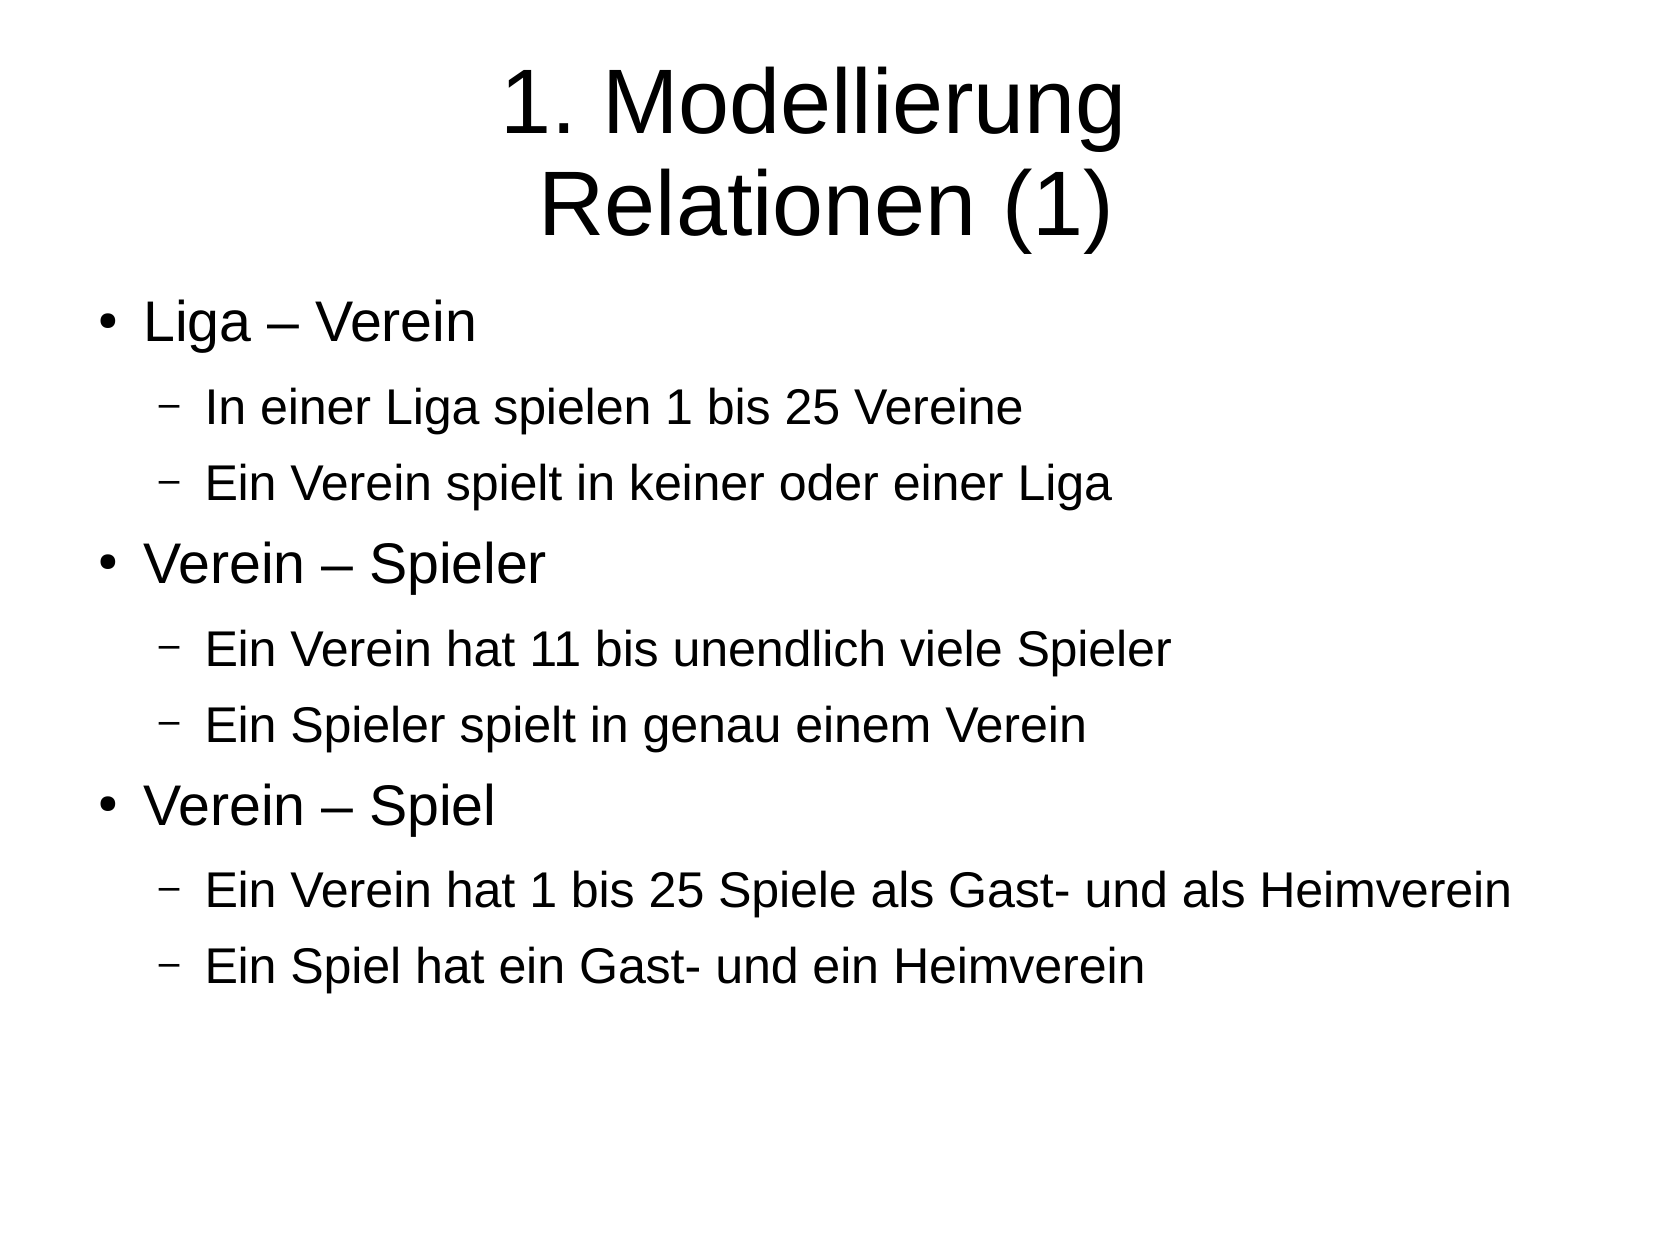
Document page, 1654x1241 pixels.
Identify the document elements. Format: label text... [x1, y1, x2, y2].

list Liga – Verein In einer Liga spielen 1 bis 25 Vereine Ein Verein spielt in keiner oder einer Liga Verein – Spieler Ein Verein hat 11 bis unendlich viele Spieler Ein Spieler spielt in genau einem Verein Verein – Spiel Ein Verein hat 1 bis 25 Spiele als Gast- und als Heimverein Ein Spiel hat ein Gast- und ein Heimverein [82, 290, 1571, 1010]
title 1. Modellierung Relationen (1) [82, 49, 1571, 257]
